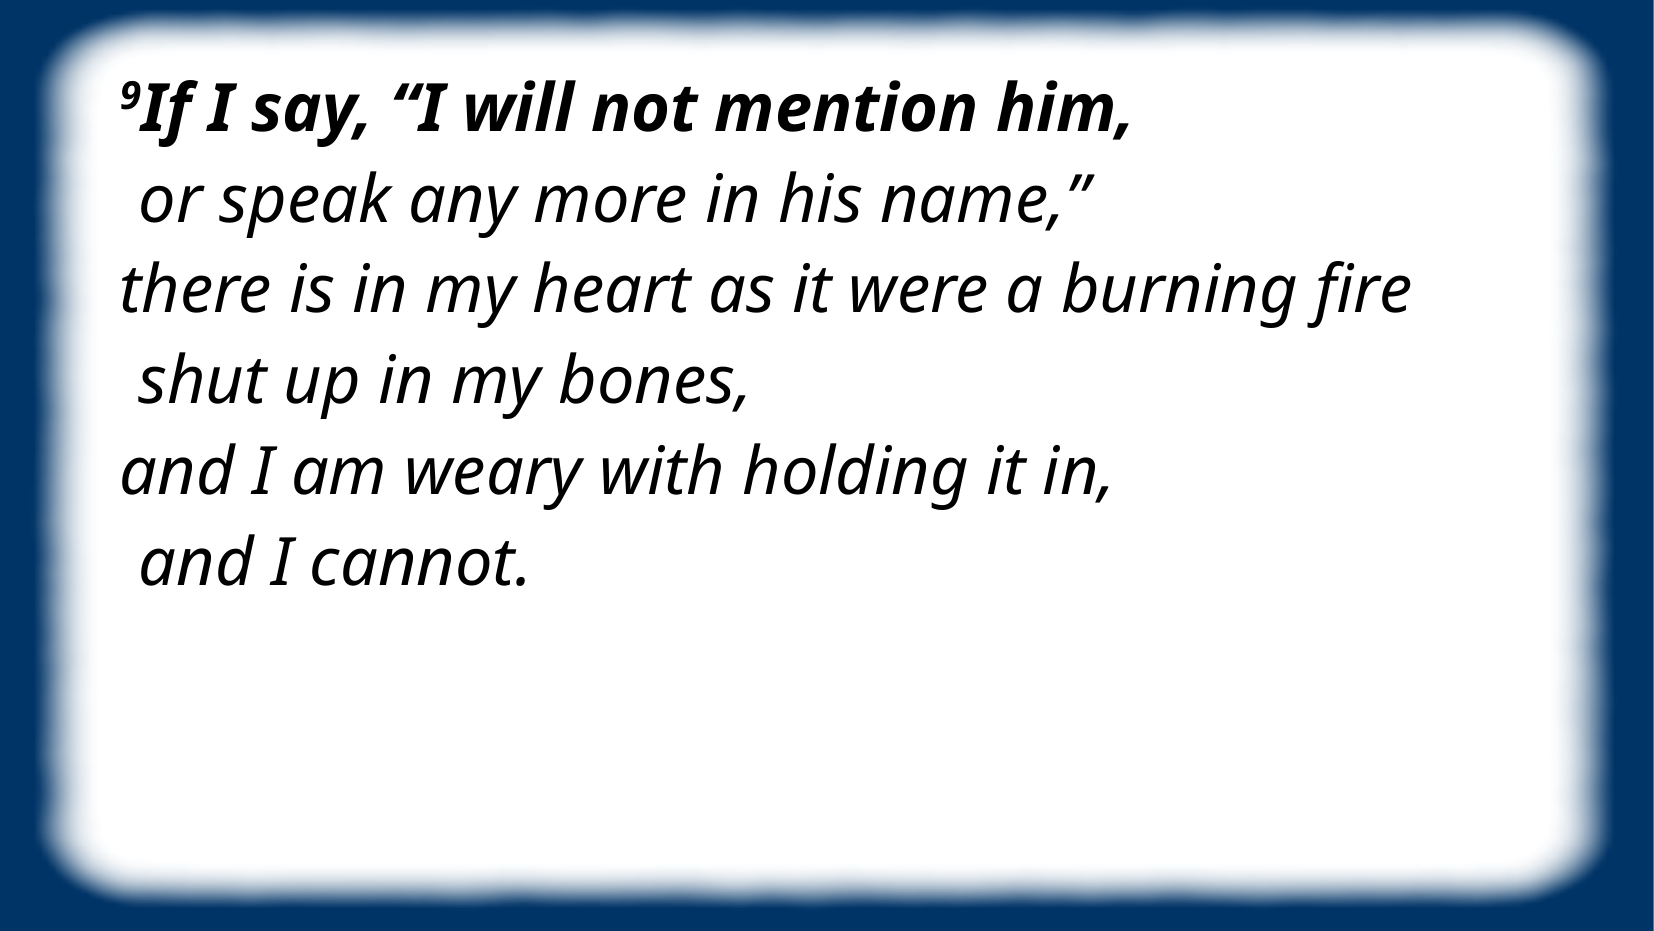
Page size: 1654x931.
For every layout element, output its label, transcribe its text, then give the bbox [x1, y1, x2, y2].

picture [0, 0, 1654, 931]
text_box 9If I say, “I will not mention him, or speak any more in his name,” there is in my heart as it were a burning fire shut up in my bones, and I am weary with holding it in, and I cannot. [105, 52, 1546, 601]
